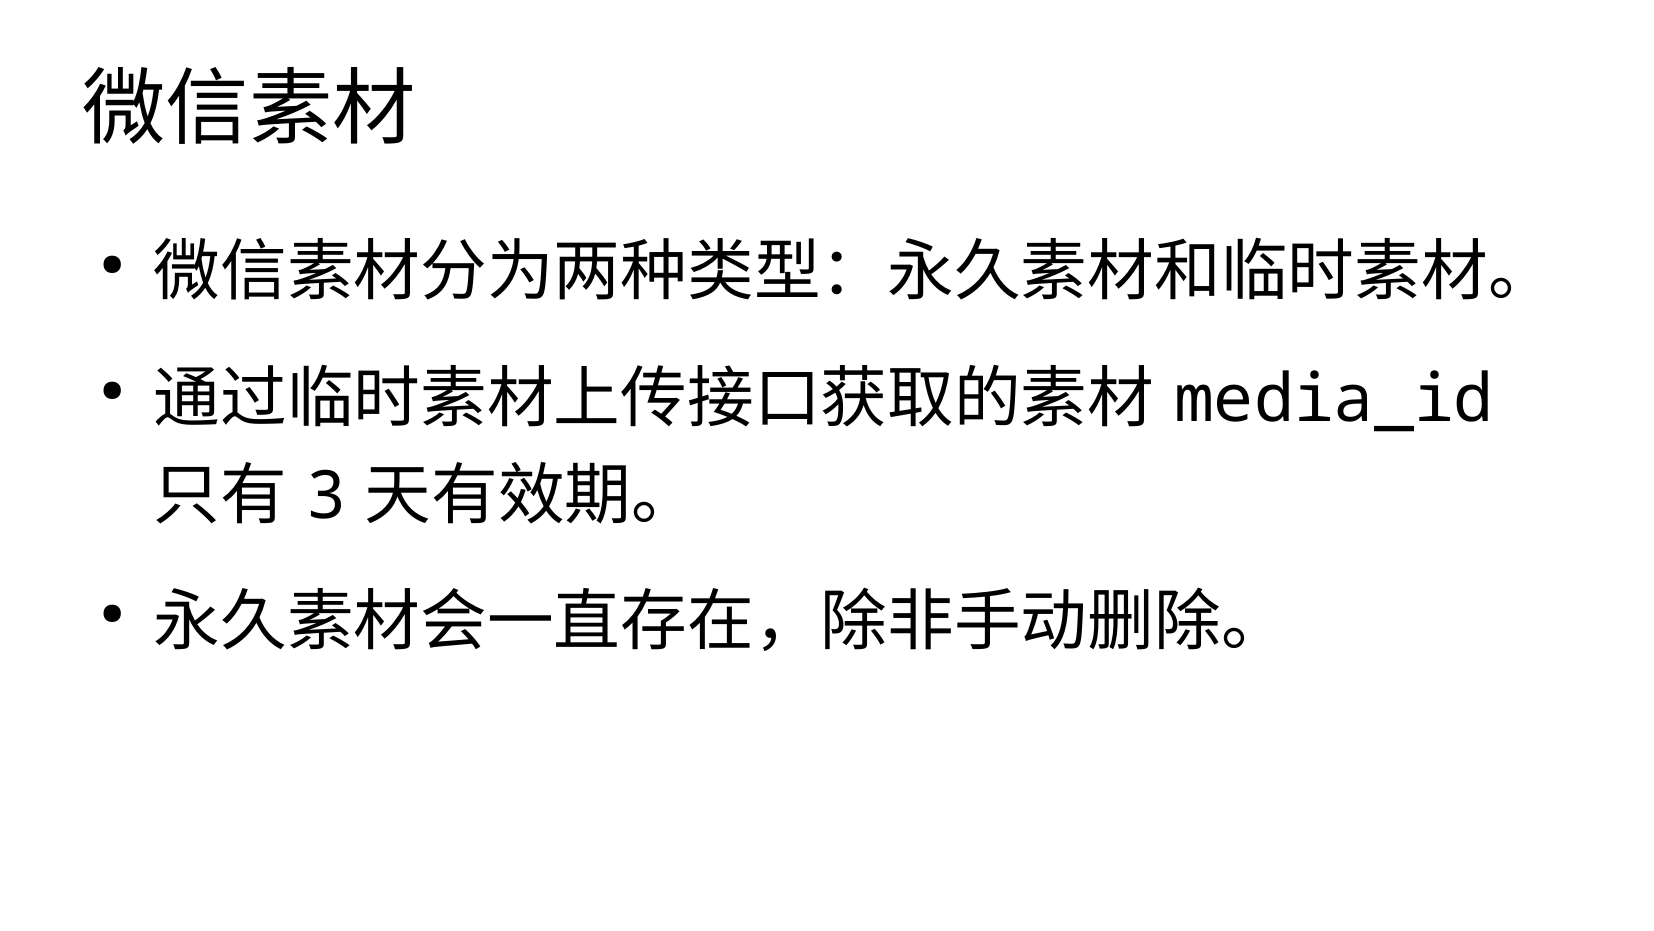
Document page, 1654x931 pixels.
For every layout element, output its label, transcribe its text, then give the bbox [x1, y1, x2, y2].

list 微信素材分为两种类型：永久素材和临时素材。 通过临时素材上传接口获取的素材media_id只有3天有效期。 永久素材会一直存在，除非手动删除。 [82, 217, 1571, 875]
title 微信素材 [82, 37, 1571, 166]
